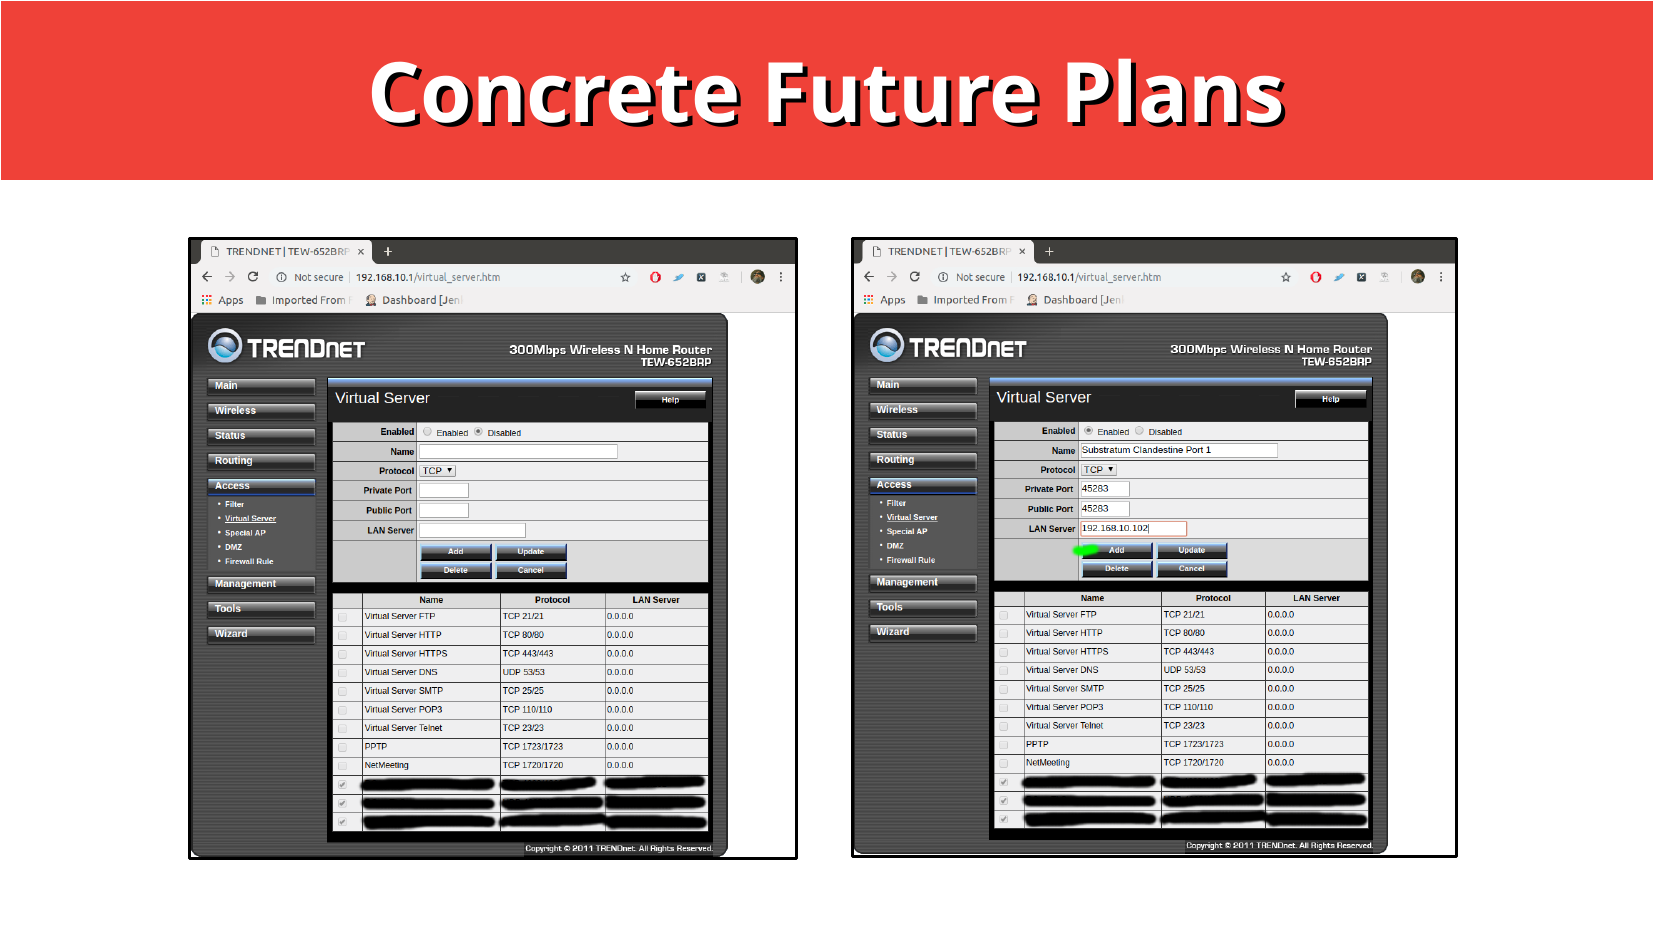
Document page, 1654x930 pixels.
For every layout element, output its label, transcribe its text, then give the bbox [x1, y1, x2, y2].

text_box Concrete Future Plans [0, 0, 1653, 181]
picture [191, 240, 796, 858]
subtitle [82, 217, 1571, 757]
picture [853, 240, 1456, 856]
